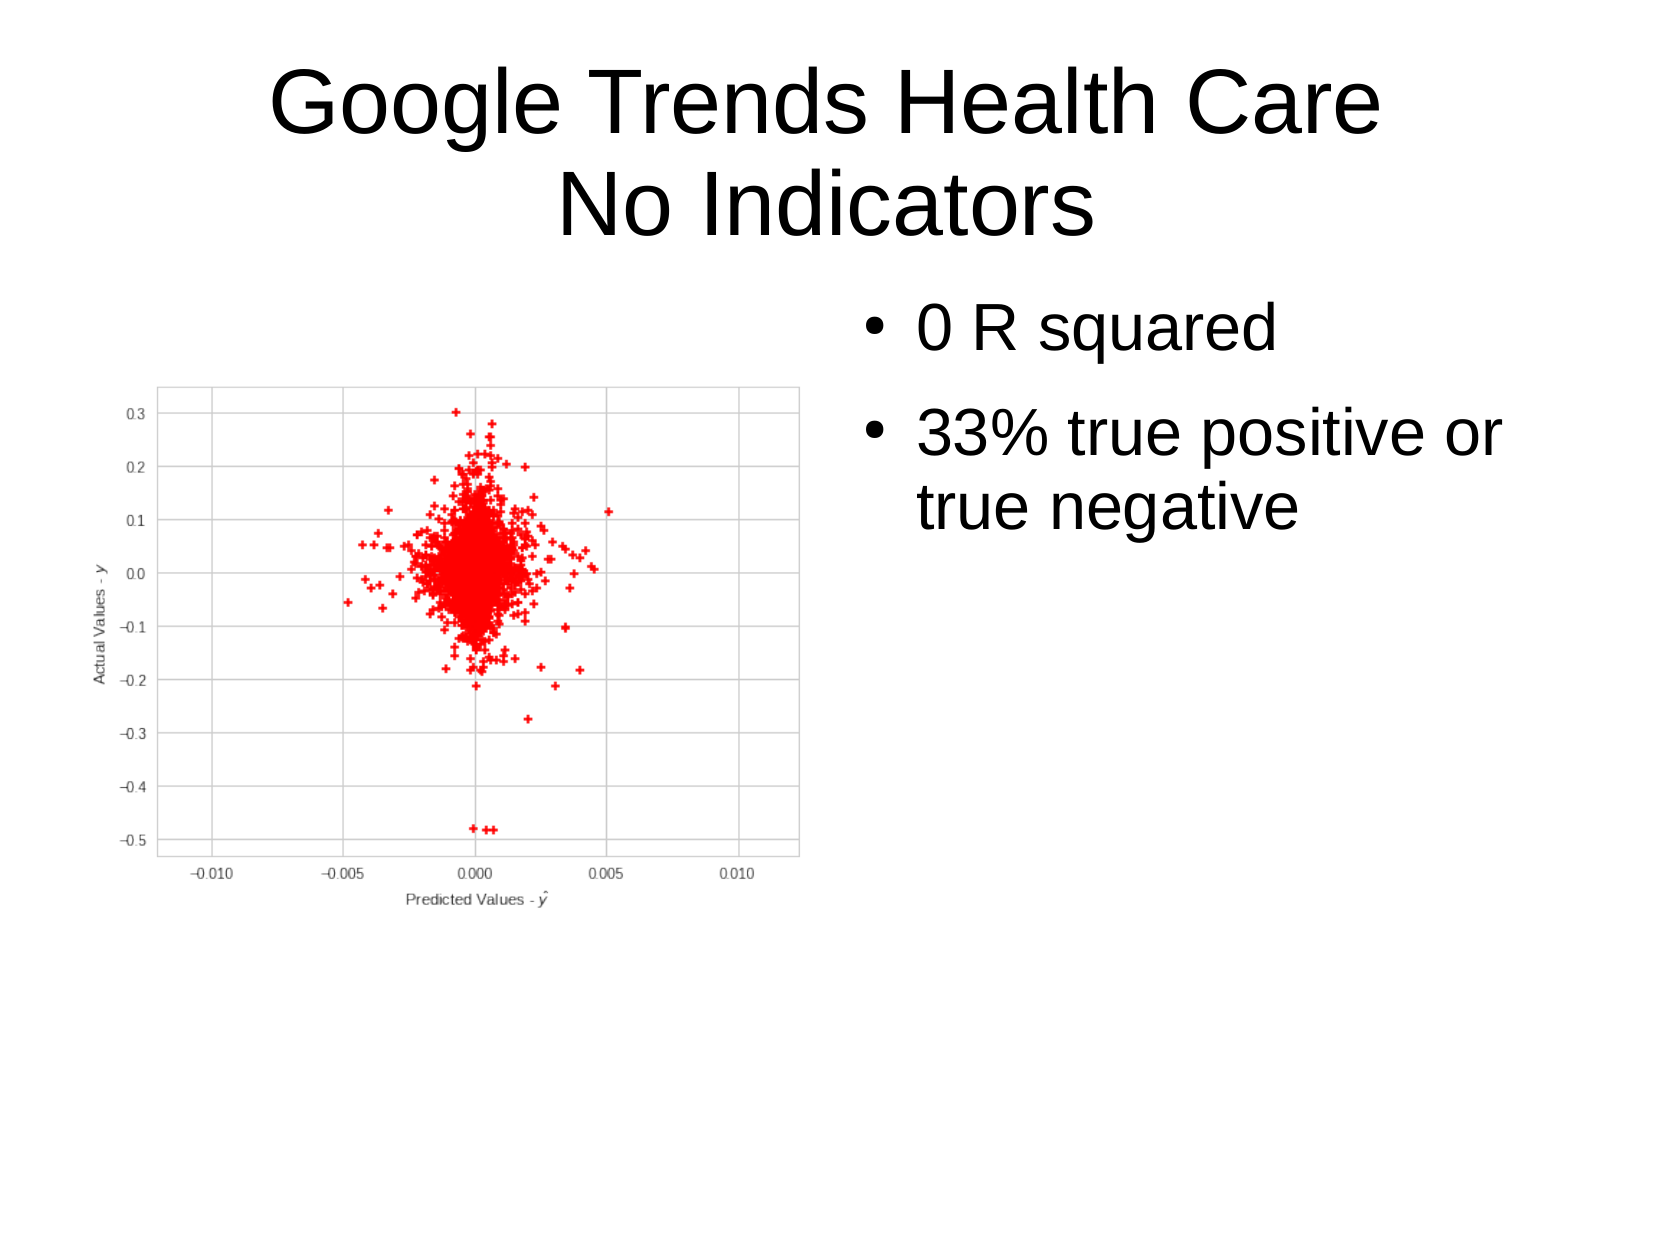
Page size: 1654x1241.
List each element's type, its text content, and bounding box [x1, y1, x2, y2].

list 0 R squared 33% true positive or true negative [845, 290, 1572, 1010]
picture [82, 378, 809, 921]
title Google Trends Health Care No Indicators [82, 49, 1571, 257]
